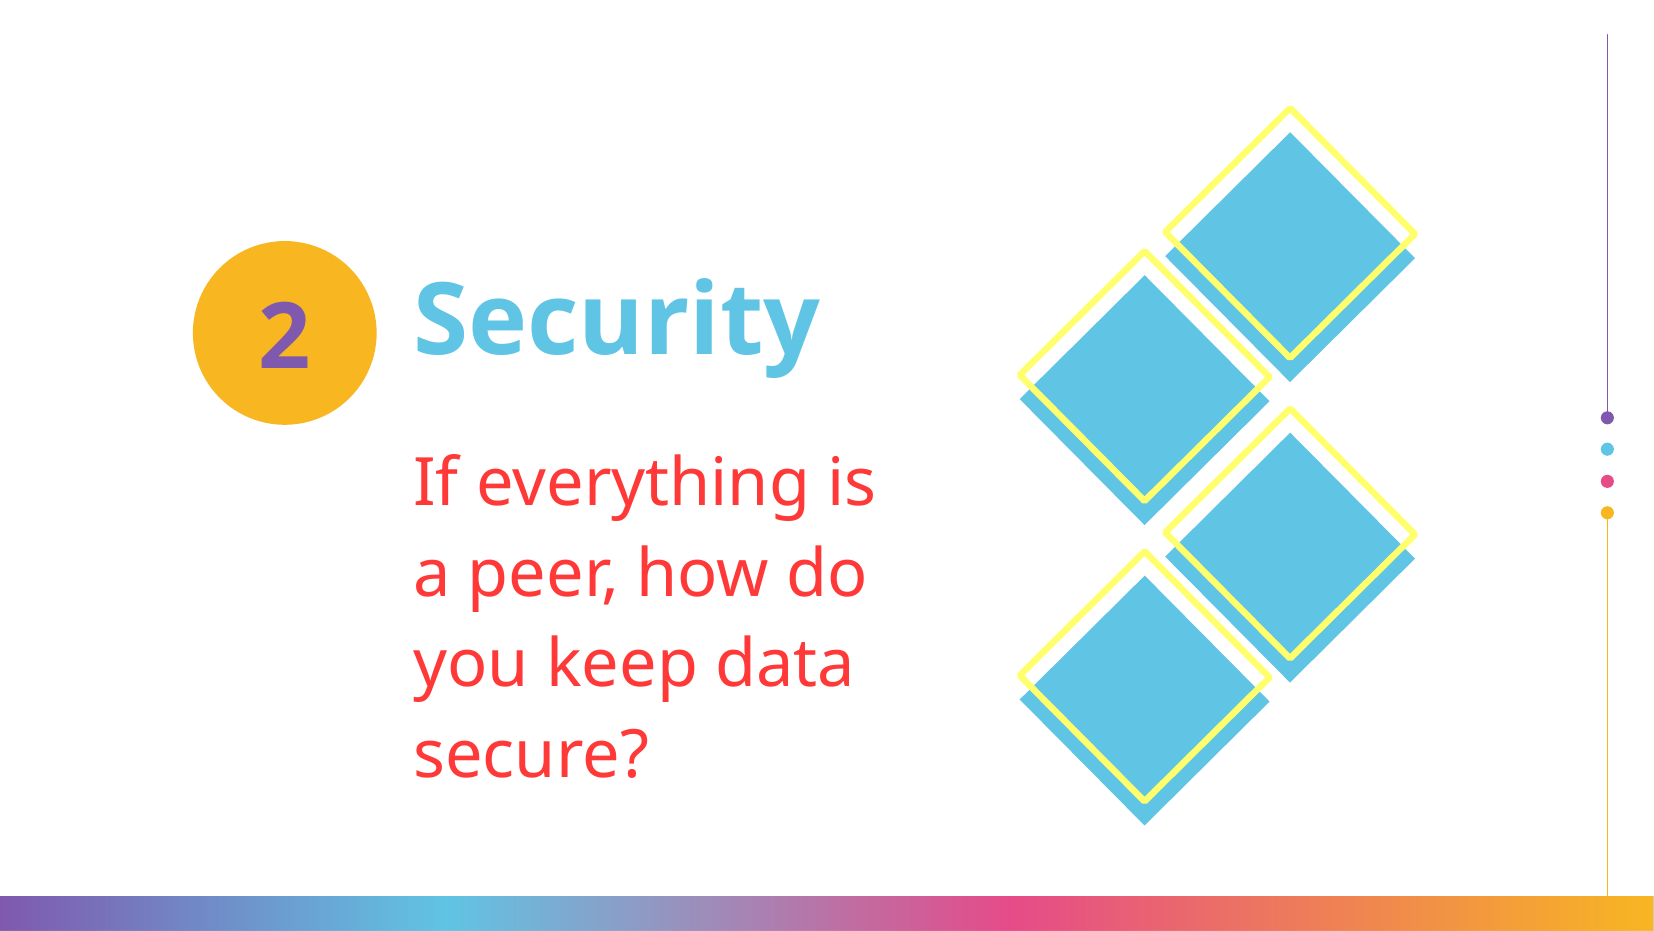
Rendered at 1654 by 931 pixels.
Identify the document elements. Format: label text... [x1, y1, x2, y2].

title Security [413, 247, 1052, 385]
picture [0, 896, 1654, 931]
title If everything is a peer, how do you keep data secure? [413, 434, 900, 798]
text_box 2 [192, 241, 377, 425]
